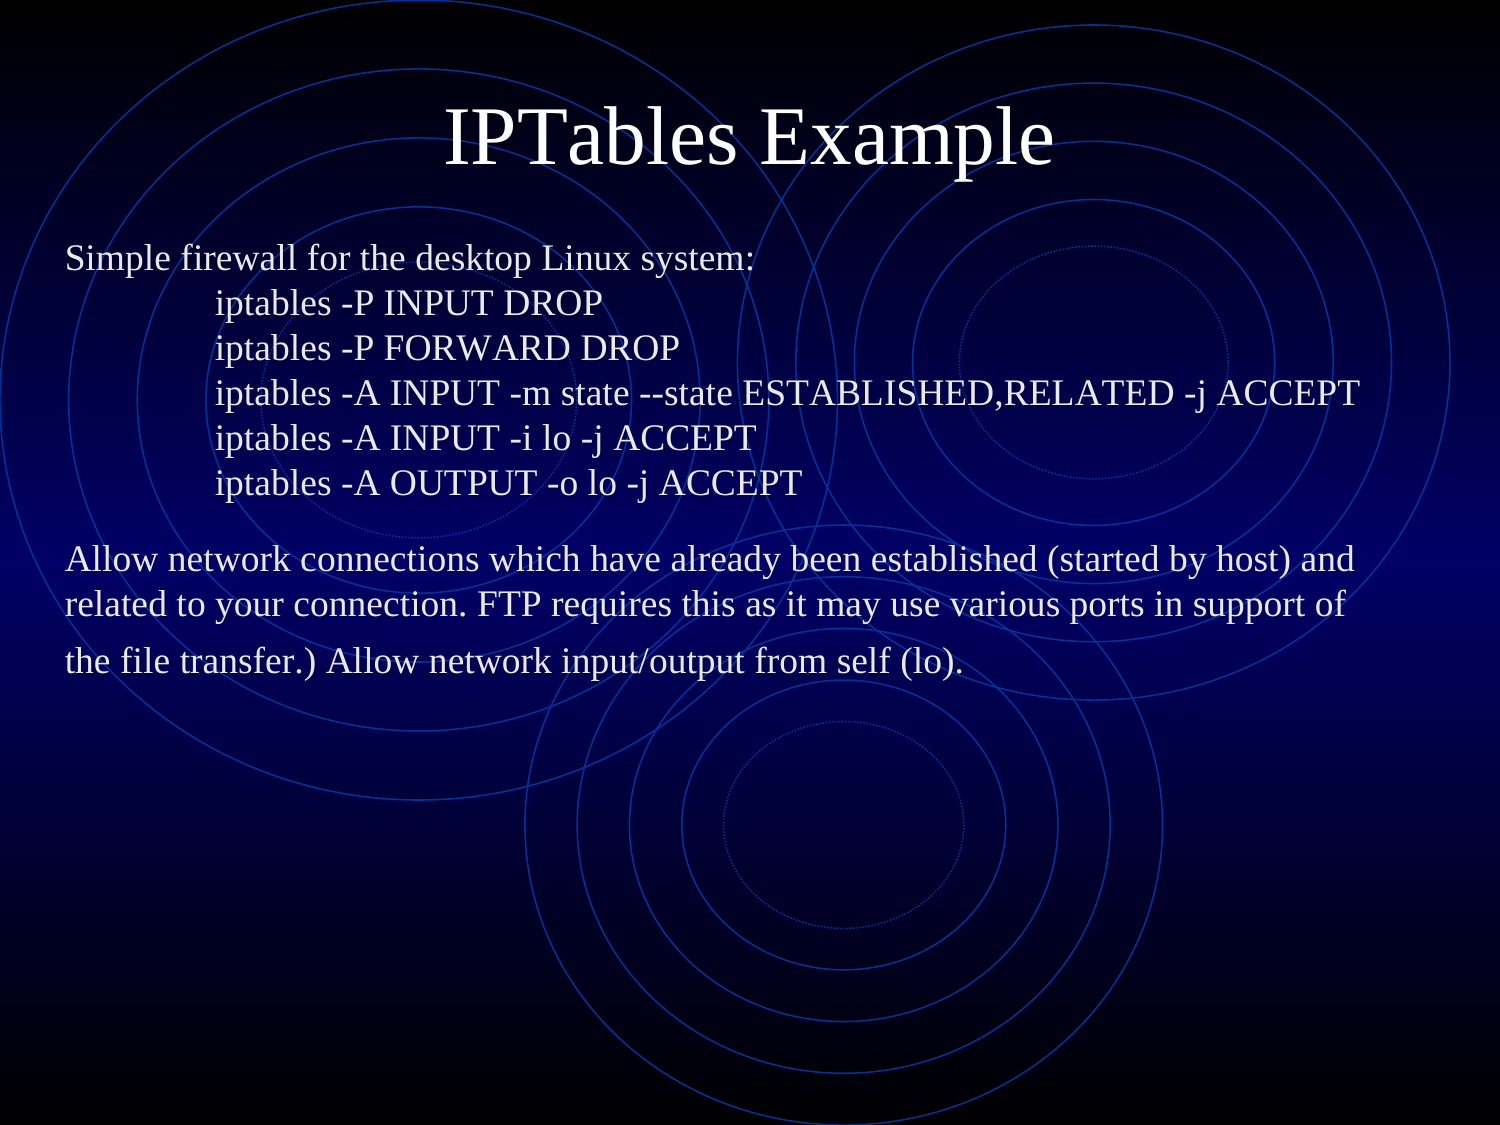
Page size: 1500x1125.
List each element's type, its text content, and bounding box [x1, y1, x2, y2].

text_box Simple firewall for the desktop Linux system: iptables -P INPUT DROP iptables -P FORWARD DROP iptables -A INPUT -m state --state ESTABLISHED,RELATED -j ACCEPT iptables -A INPUT -i lo -j ACCEPT iptables -A OUTPUT -o lo -j ACCEPT Allow network connections which have already been established (started by host) and related to your connection. FTP requires this as it may use various ports in support of the file transfer.) Allow network input/output from self (lo). [50, 224, 1401, 692]
title IPTables Example [112, 73, 1388, 189]
